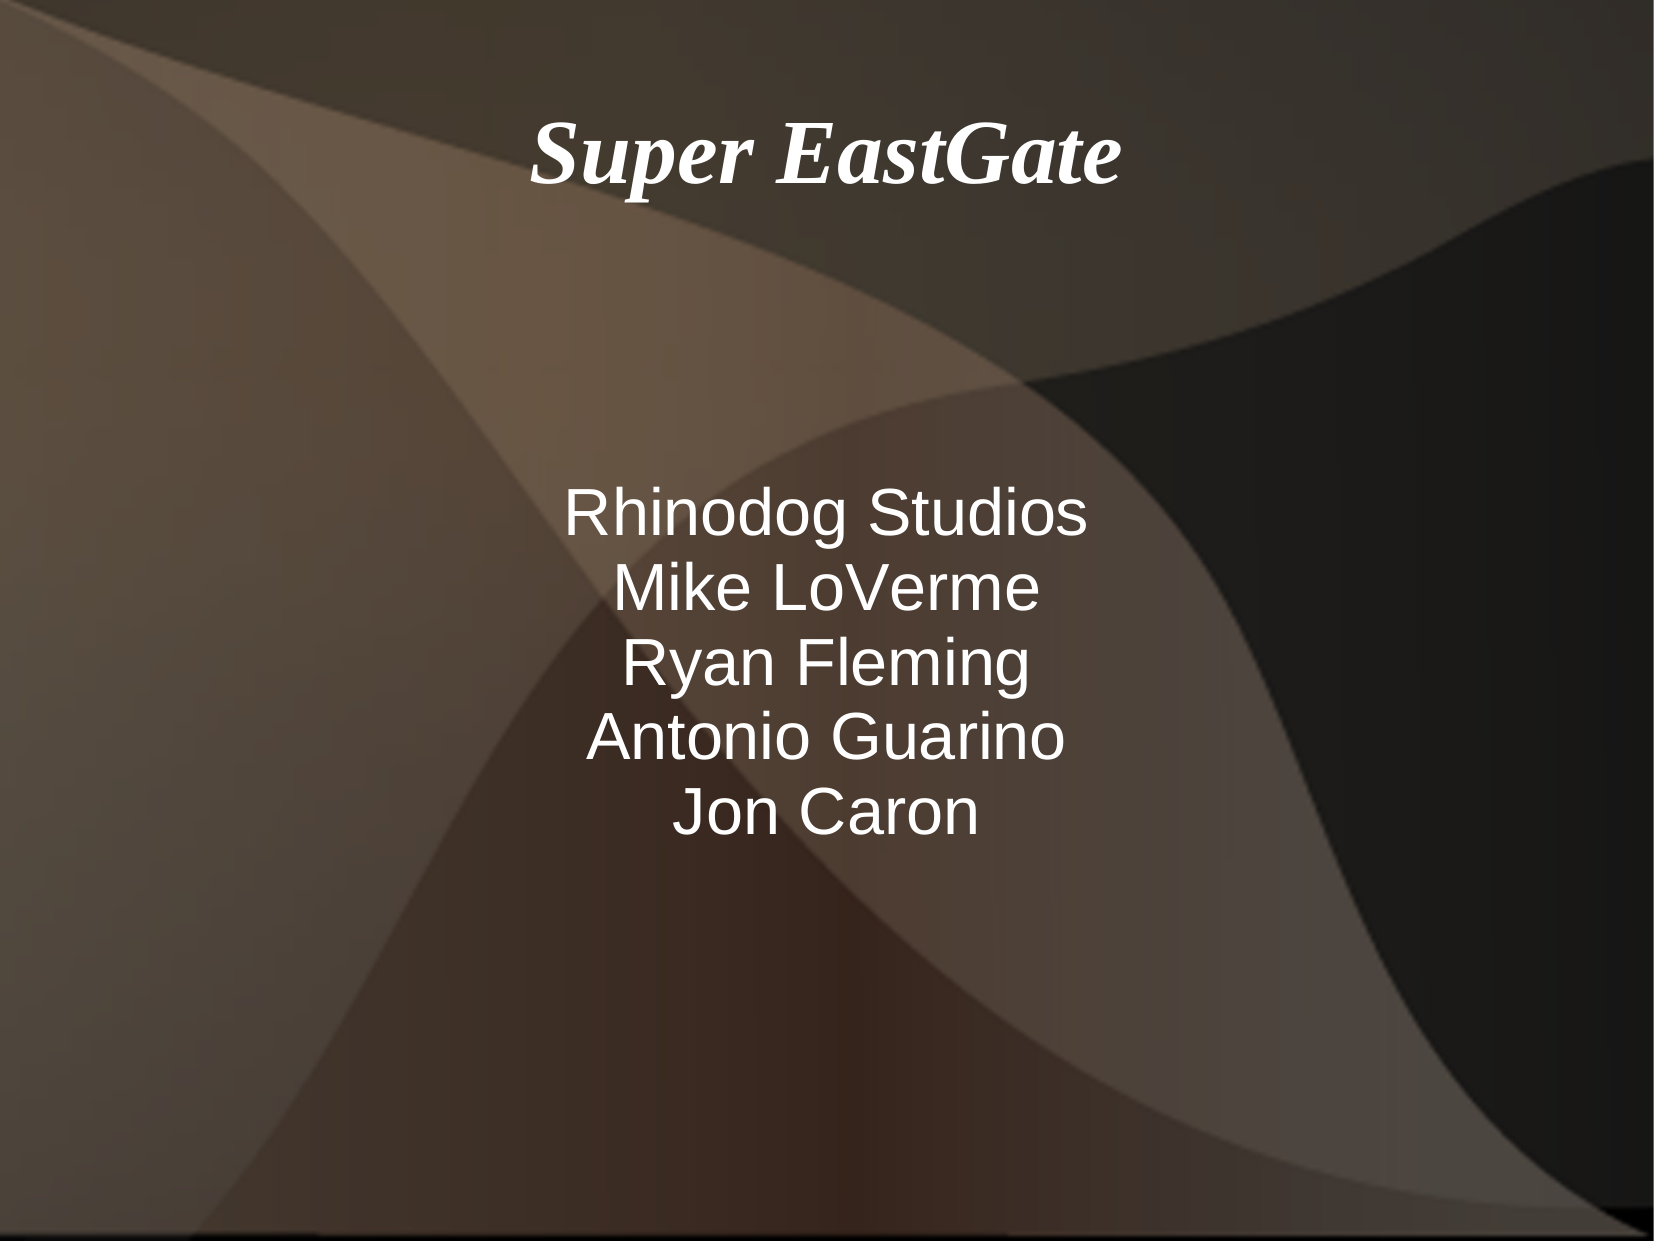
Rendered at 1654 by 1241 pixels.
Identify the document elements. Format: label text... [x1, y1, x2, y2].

subtitle Rhinodog Studios Mike LoVerme Ryan Fleming Antonio Guarino Jon Caron [82, 290, 1571, 1109]
picture [0, 0, 1654, 1241]
title Super EastGate [82, 49, 1571, 257]
